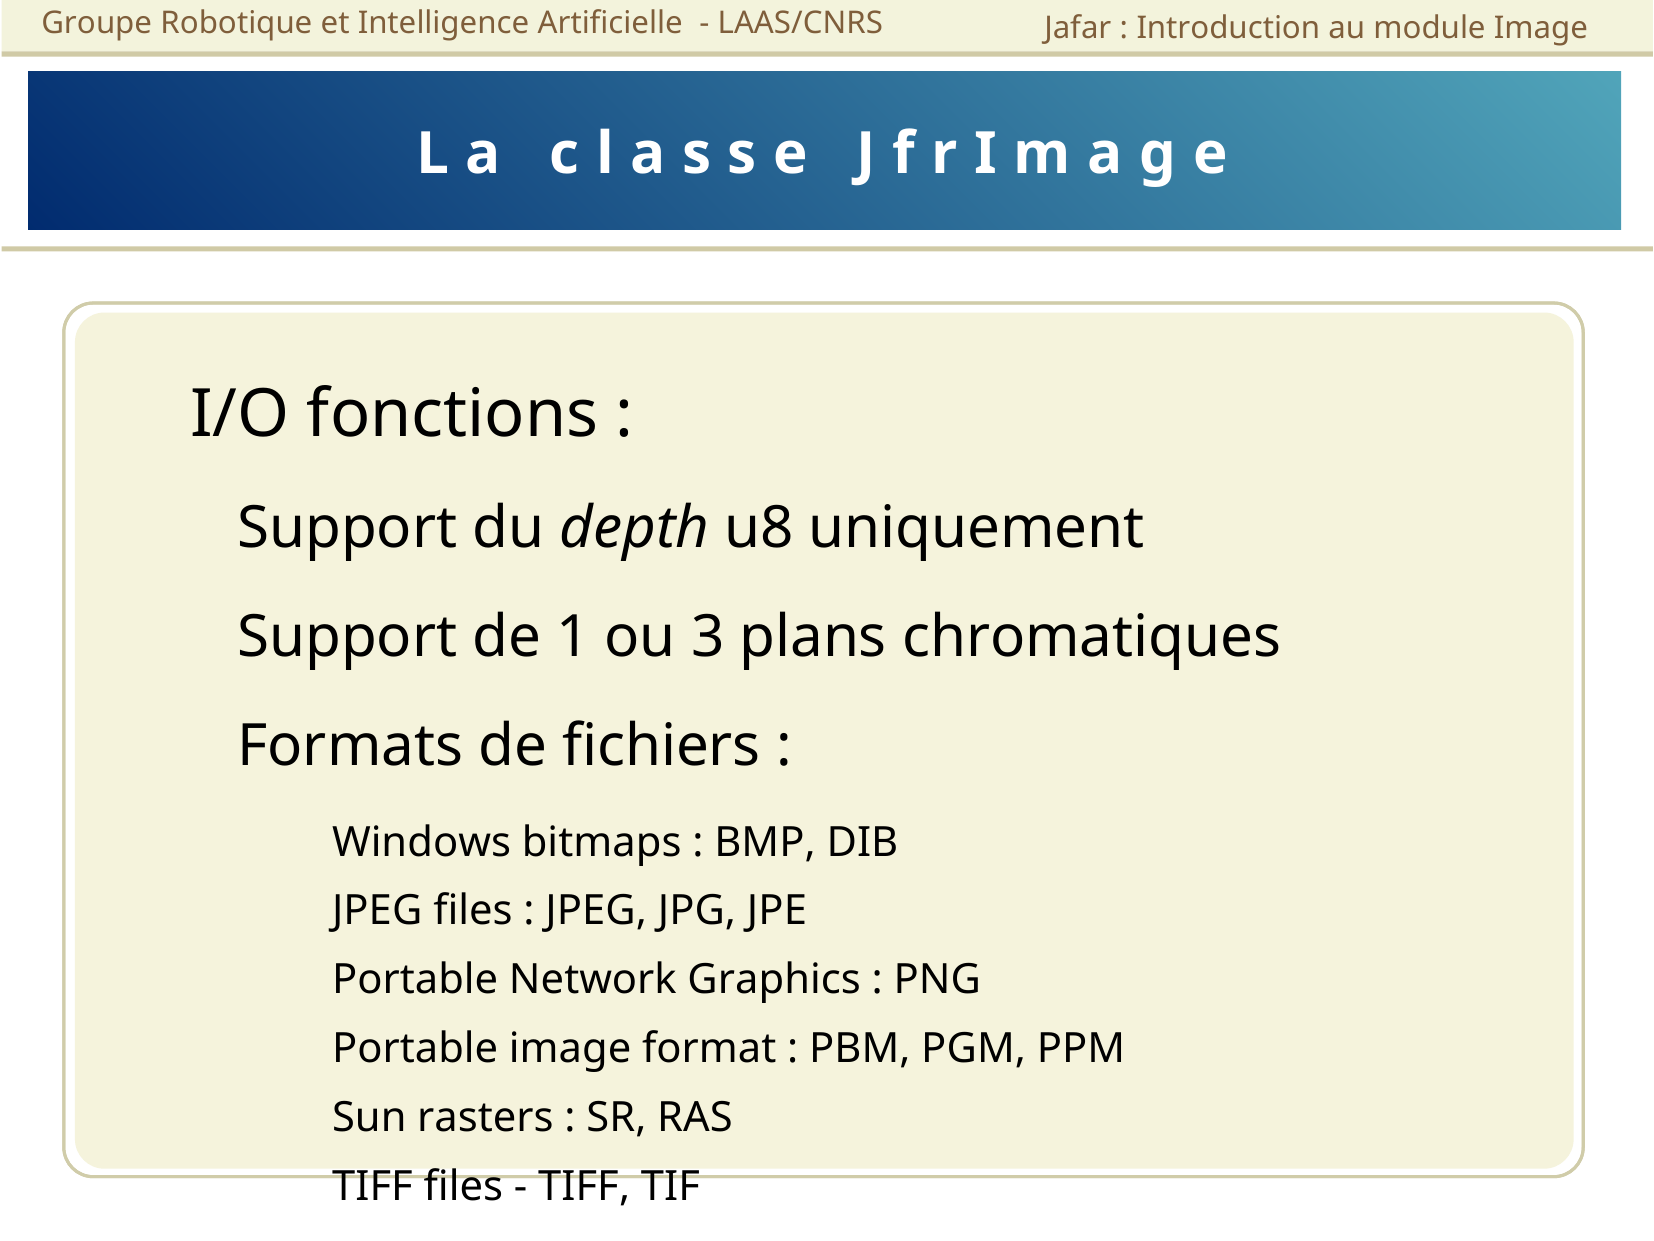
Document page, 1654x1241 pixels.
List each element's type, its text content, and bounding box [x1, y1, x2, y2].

title La classe JfrImage [57, 81, 1587, 221]
list I/O fonctions : Support du depth u8 uniquement Support de 1 ou 3 plans chromatiques Formats de fichiers : Windows bitmaps : BMP, DIB JPEG files : JPEG, JPG, JPE Portable Network Graphics : PNG Portable image format : PBM, PGM, PPM Sun rasters : SR, RAS TIFF files - TIFF, TIF [178, 364, 1569, 1167]
